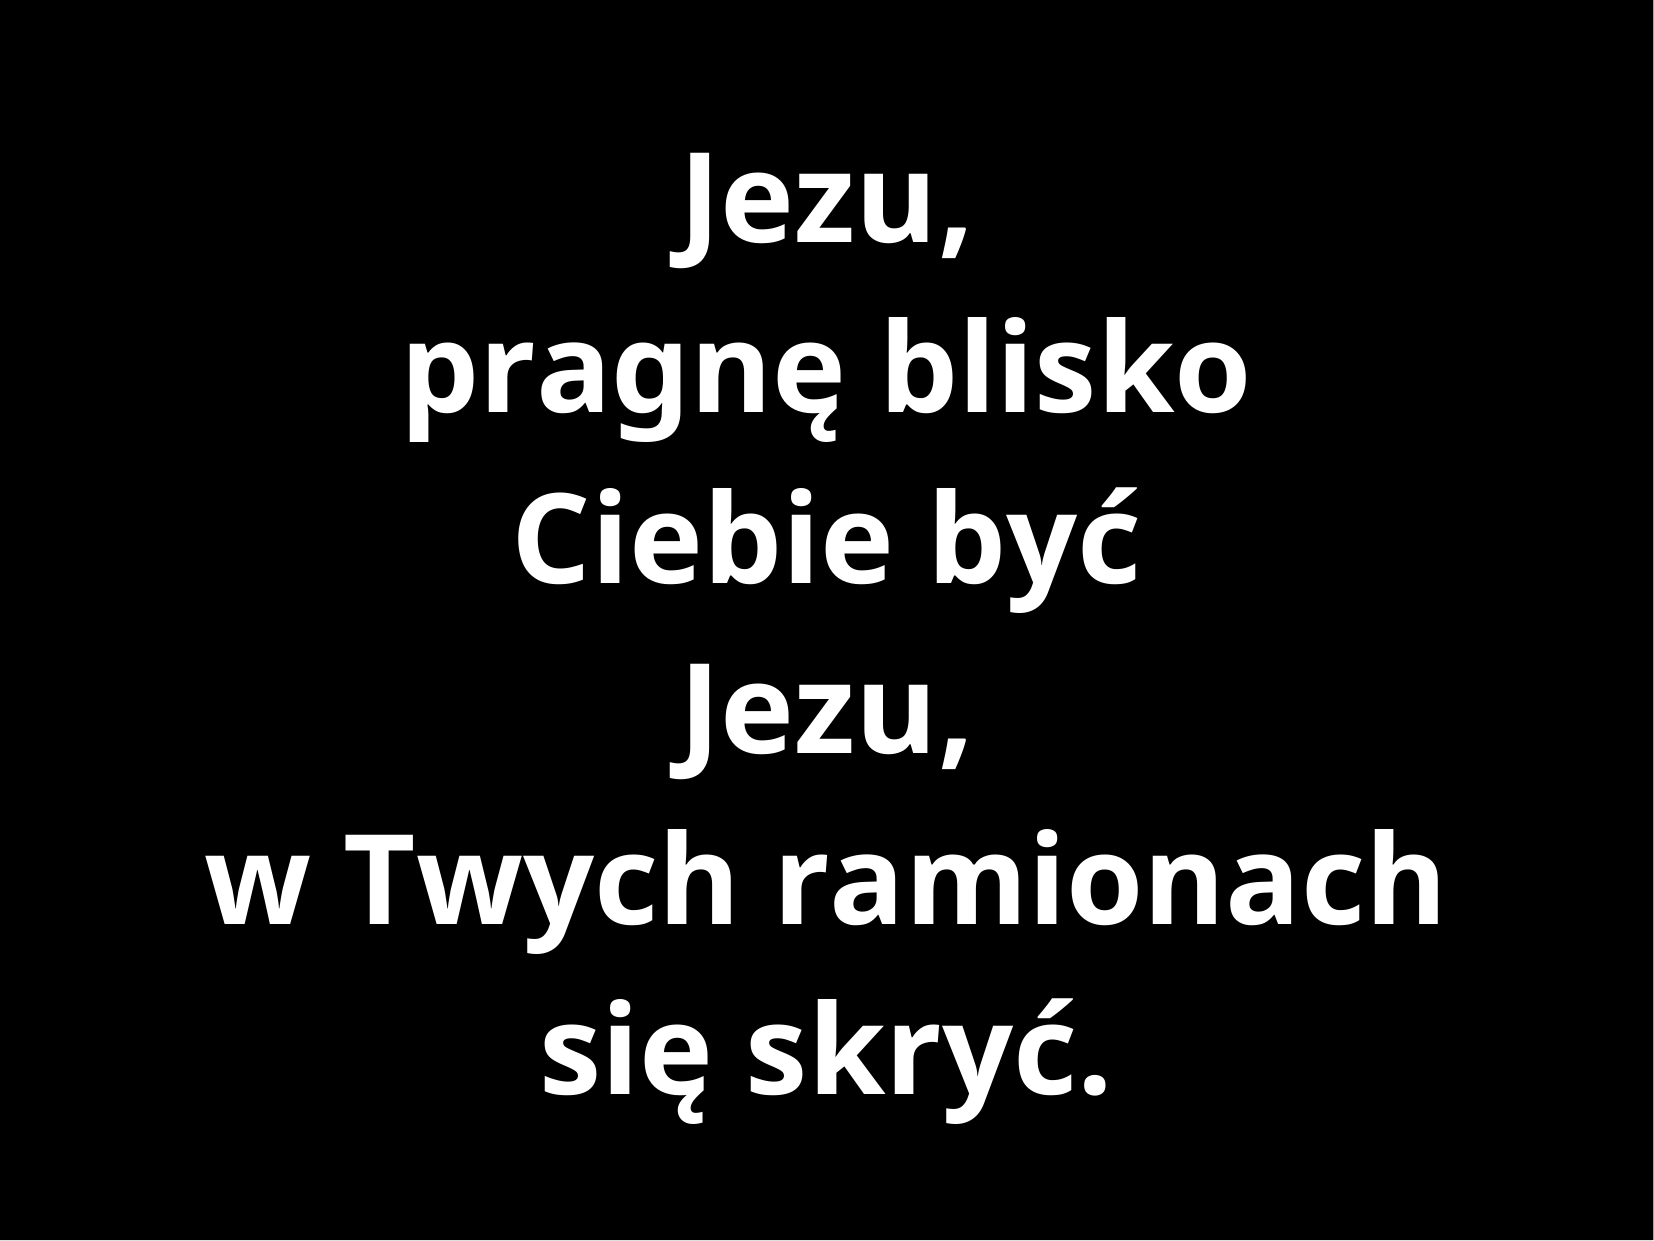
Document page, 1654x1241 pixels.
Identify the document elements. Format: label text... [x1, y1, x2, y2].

title Jezu, pragnę blisko Ciebie być Jezu, w Twych ramionach się skryć. [0, 0, 1654, 1241]
